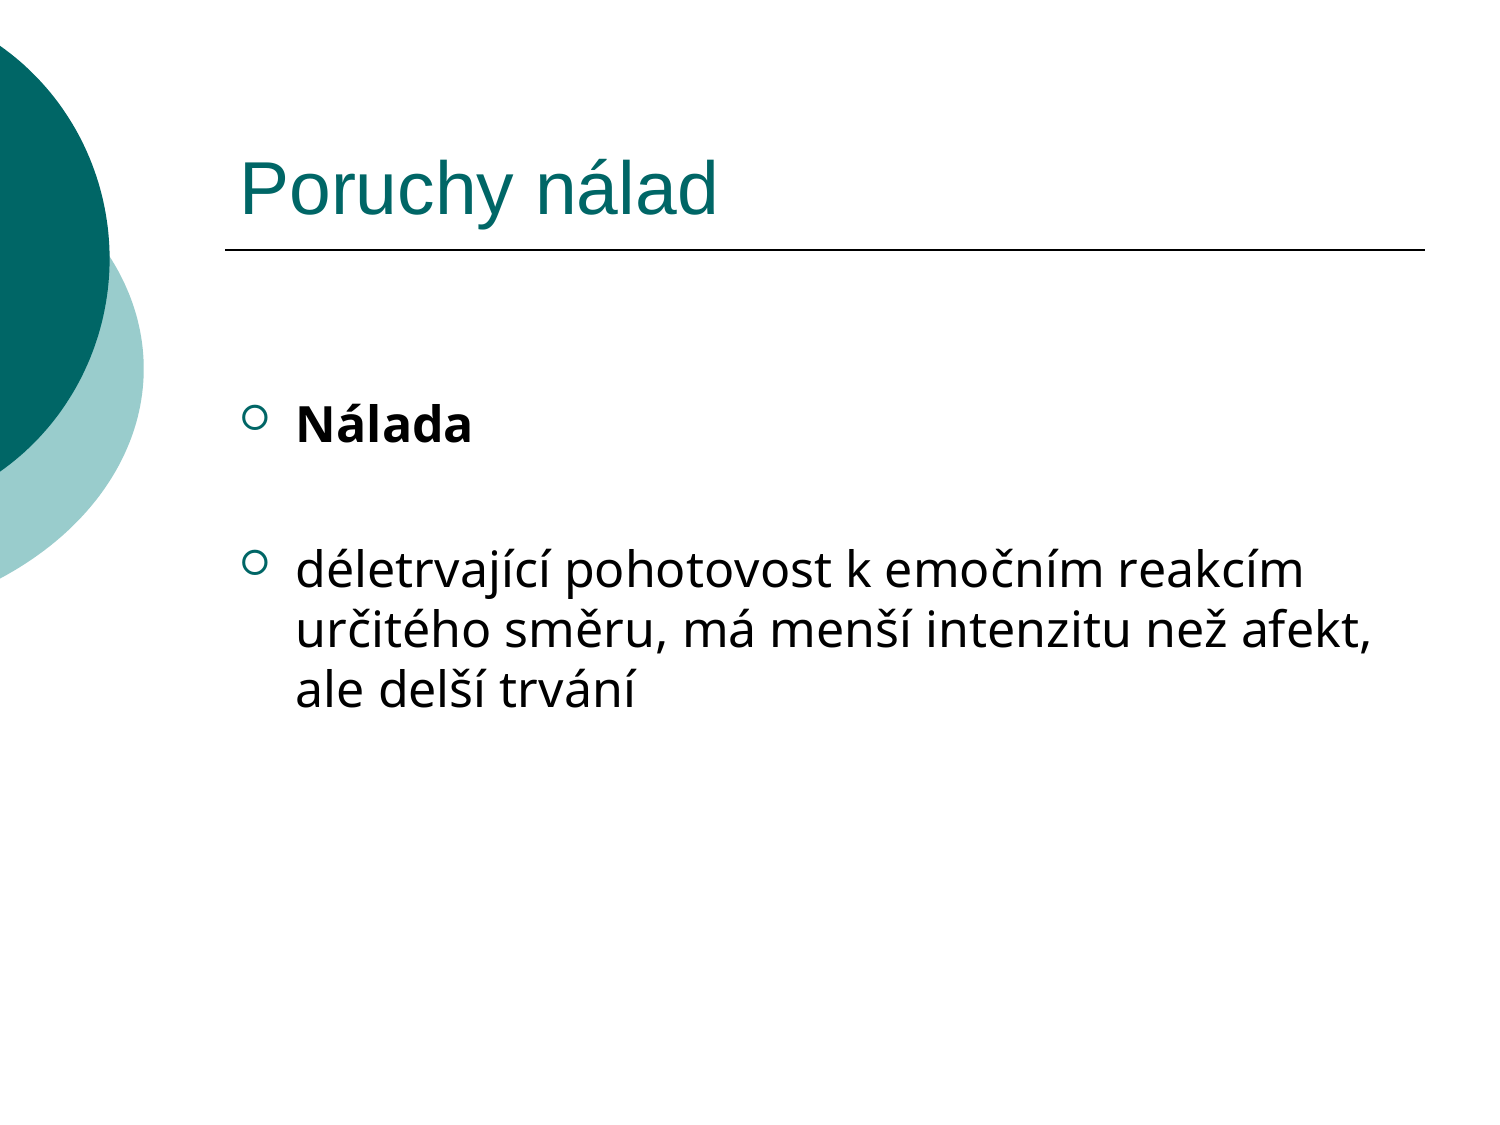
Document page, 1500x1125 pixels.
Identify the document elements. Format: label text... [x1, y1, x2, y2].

title Poruchy nálad [224, 49, 1425, 237]
list Nálada déletrvající pohotovost k emočním reakcím určitého směru, má menší intenzitu než afekt, ale delší trvání [224, 299, 1425, 975]
